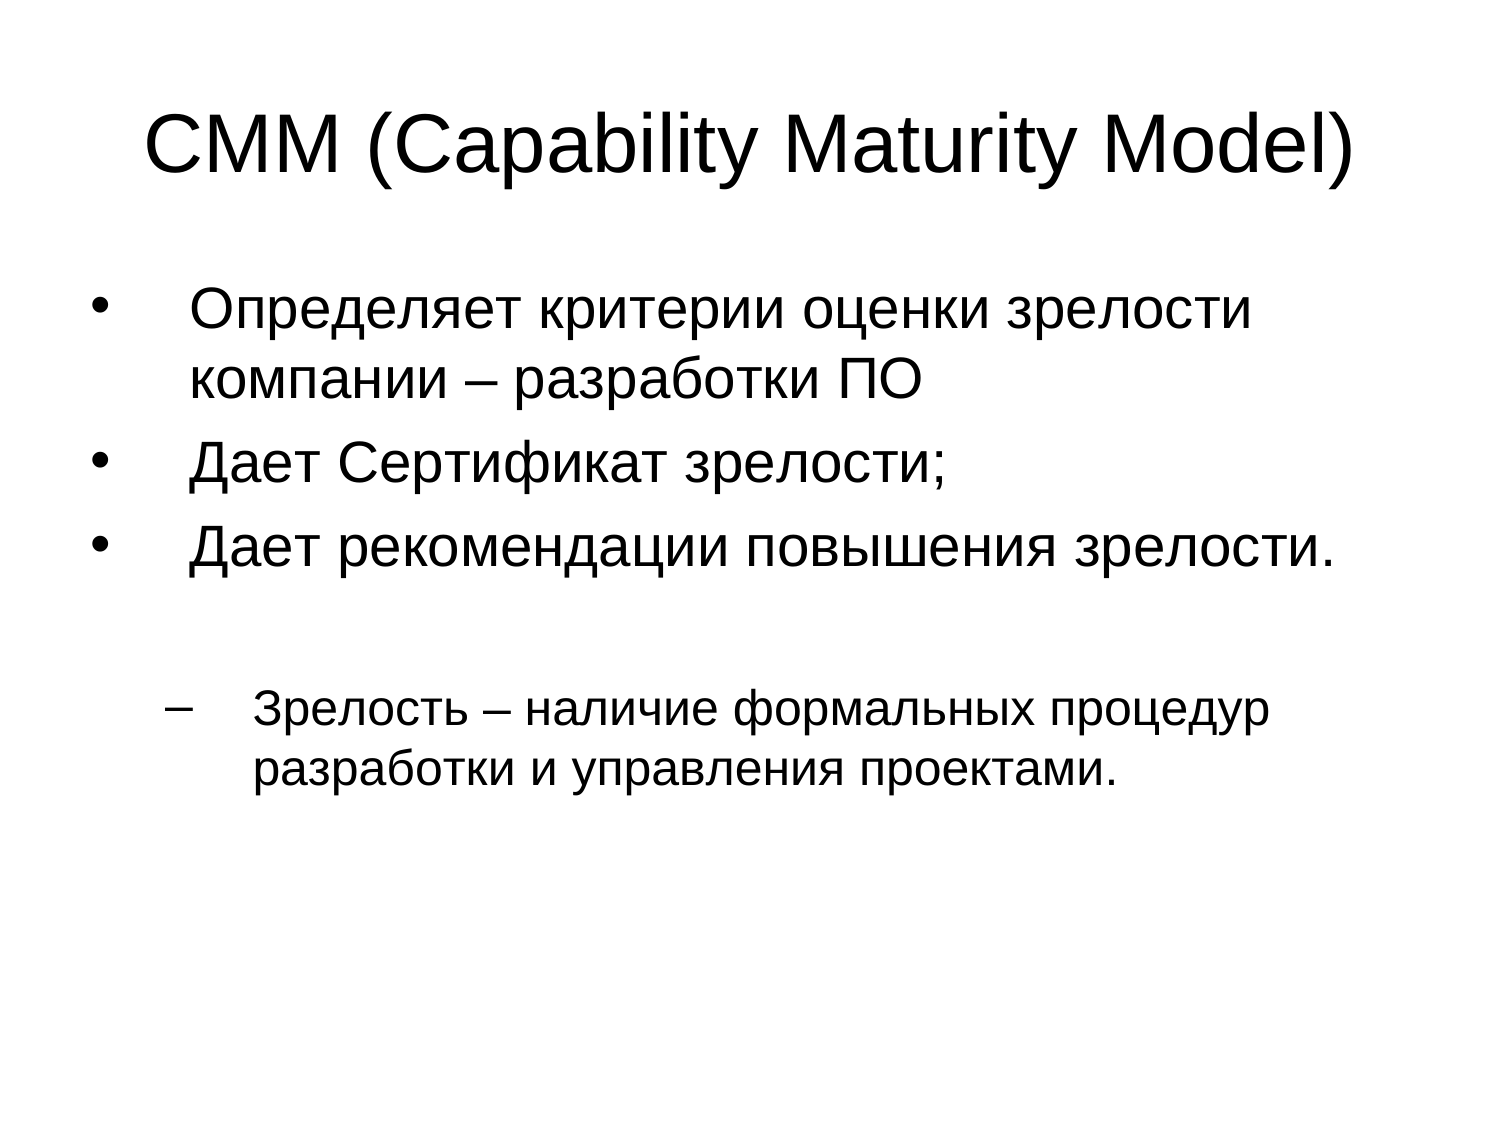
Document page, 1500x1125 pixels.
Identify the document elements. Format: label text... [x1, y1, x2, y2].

list Определяет критерии оценки зрелости компании – разработки ПО Дает Сертификат зрелости; Дает рекомендации повышения зрелости. Зрелость – наличие формальных процедур разработки и управления проектами. [75, 262, 1426, 938]
title CMM (Capability Maturity Model) [75, 45, 1426, 233]
